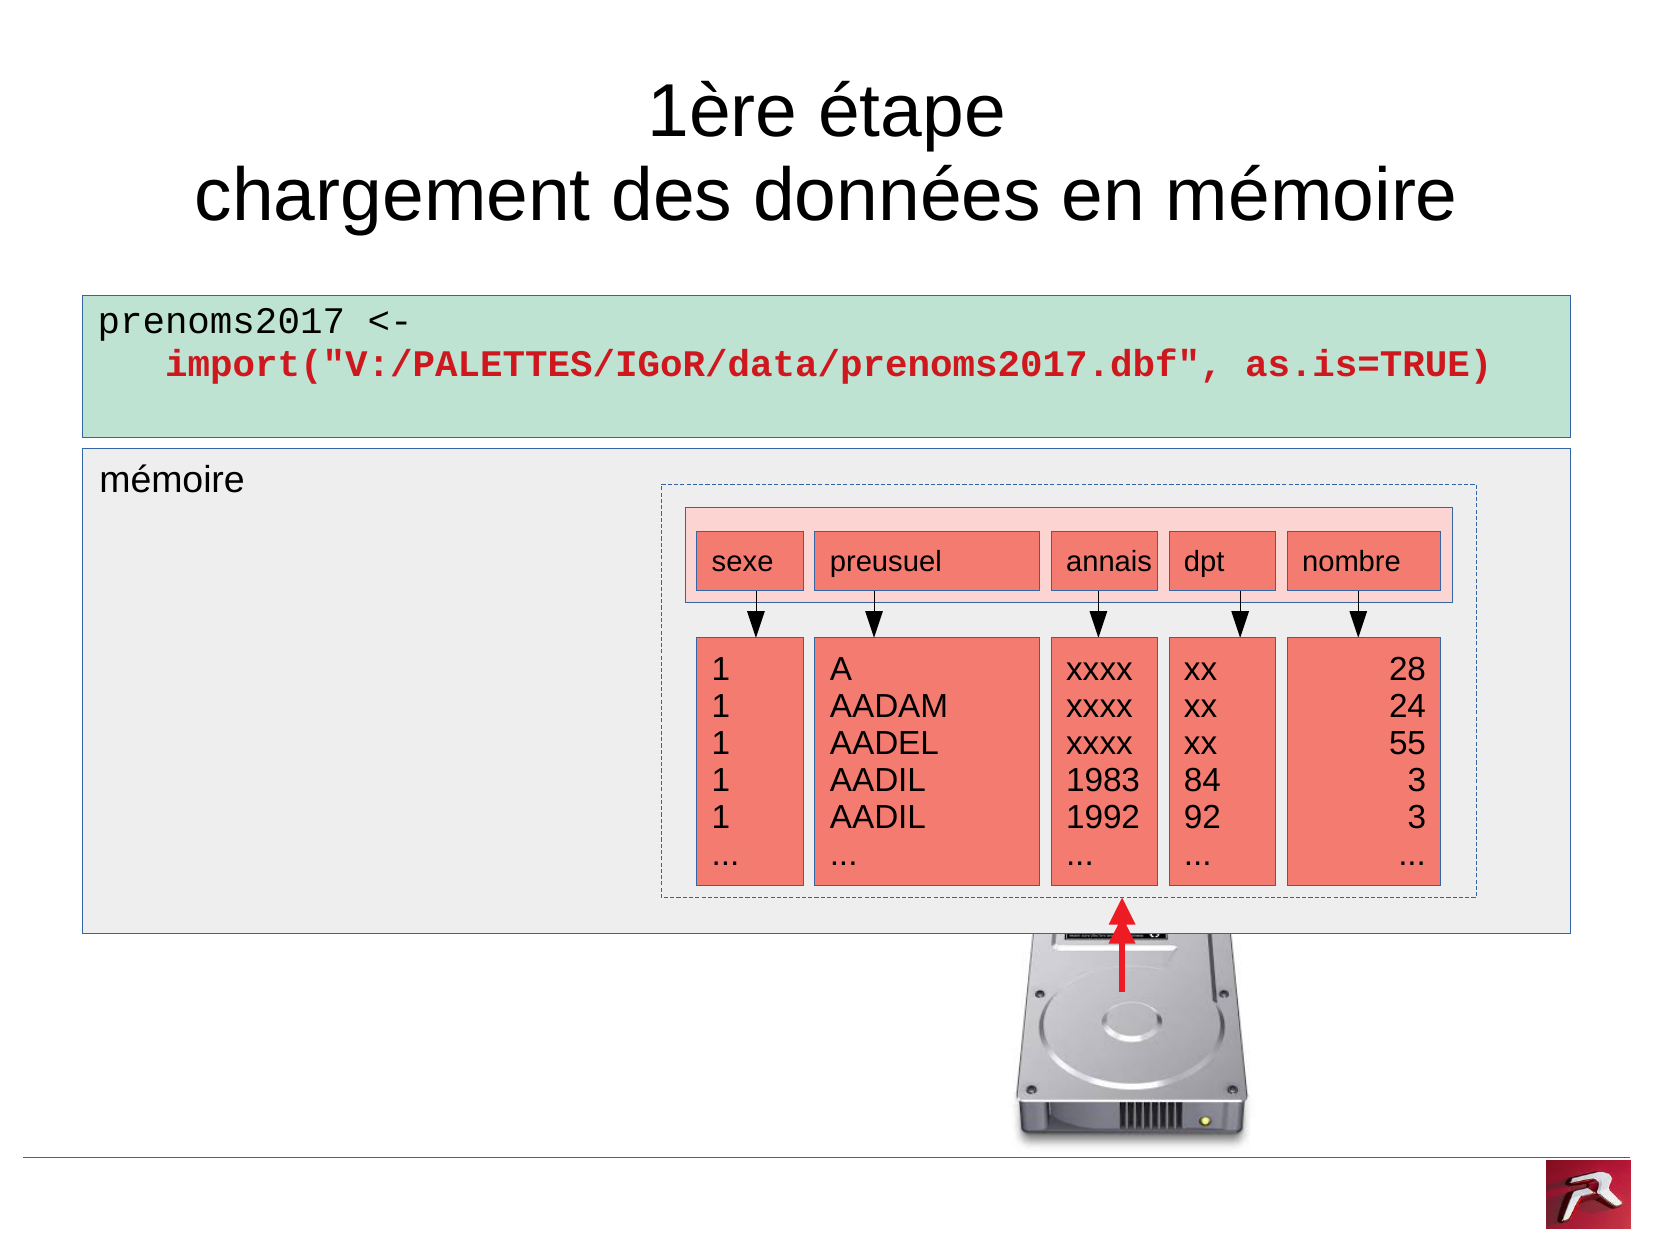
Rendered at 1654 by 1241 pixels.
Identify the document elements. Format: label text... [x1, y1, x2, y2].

text_box sexe [696, 531, 804, 591]
title 1ère étape chargement des données en mémoire [82, 49, 1571, 257]
text_box nombre [1287, 531, 1441, 591]
text_box xx xx xx 84 92 ... [1169, 637, 1276, 886]
text_box 1 1 1 1 1 ... [696, 637, 804, 886]
text_box dpt [1169, 531, 1276, 591]
picture [1003, 934, 1261, 1155]
text_box preusuel [814, 531, 1040, 591]
text_box mémoire [84, 451, 260, 508]
text_box prenoms2017 <- import("V:/PALETTES/IGoR/data/prenoms2017.dbf", as.is=TRUE) [82, 295, 1571, 438]
text_box xxxx xxxx xxxx 1983 1992 ... [1051, 637, 1158, 886]
picture [1546, 1160, 1631, 1229]
text_box [82, 448, 1571, 934]
text_box annais [1051, 531, 1158, 591]
text_box A AADAM AADEL AADIL AADIL ... [814, 637, 1040, 886]
text_box 28 24 55 3 3 ... [1287, 637, 1441, 886]
